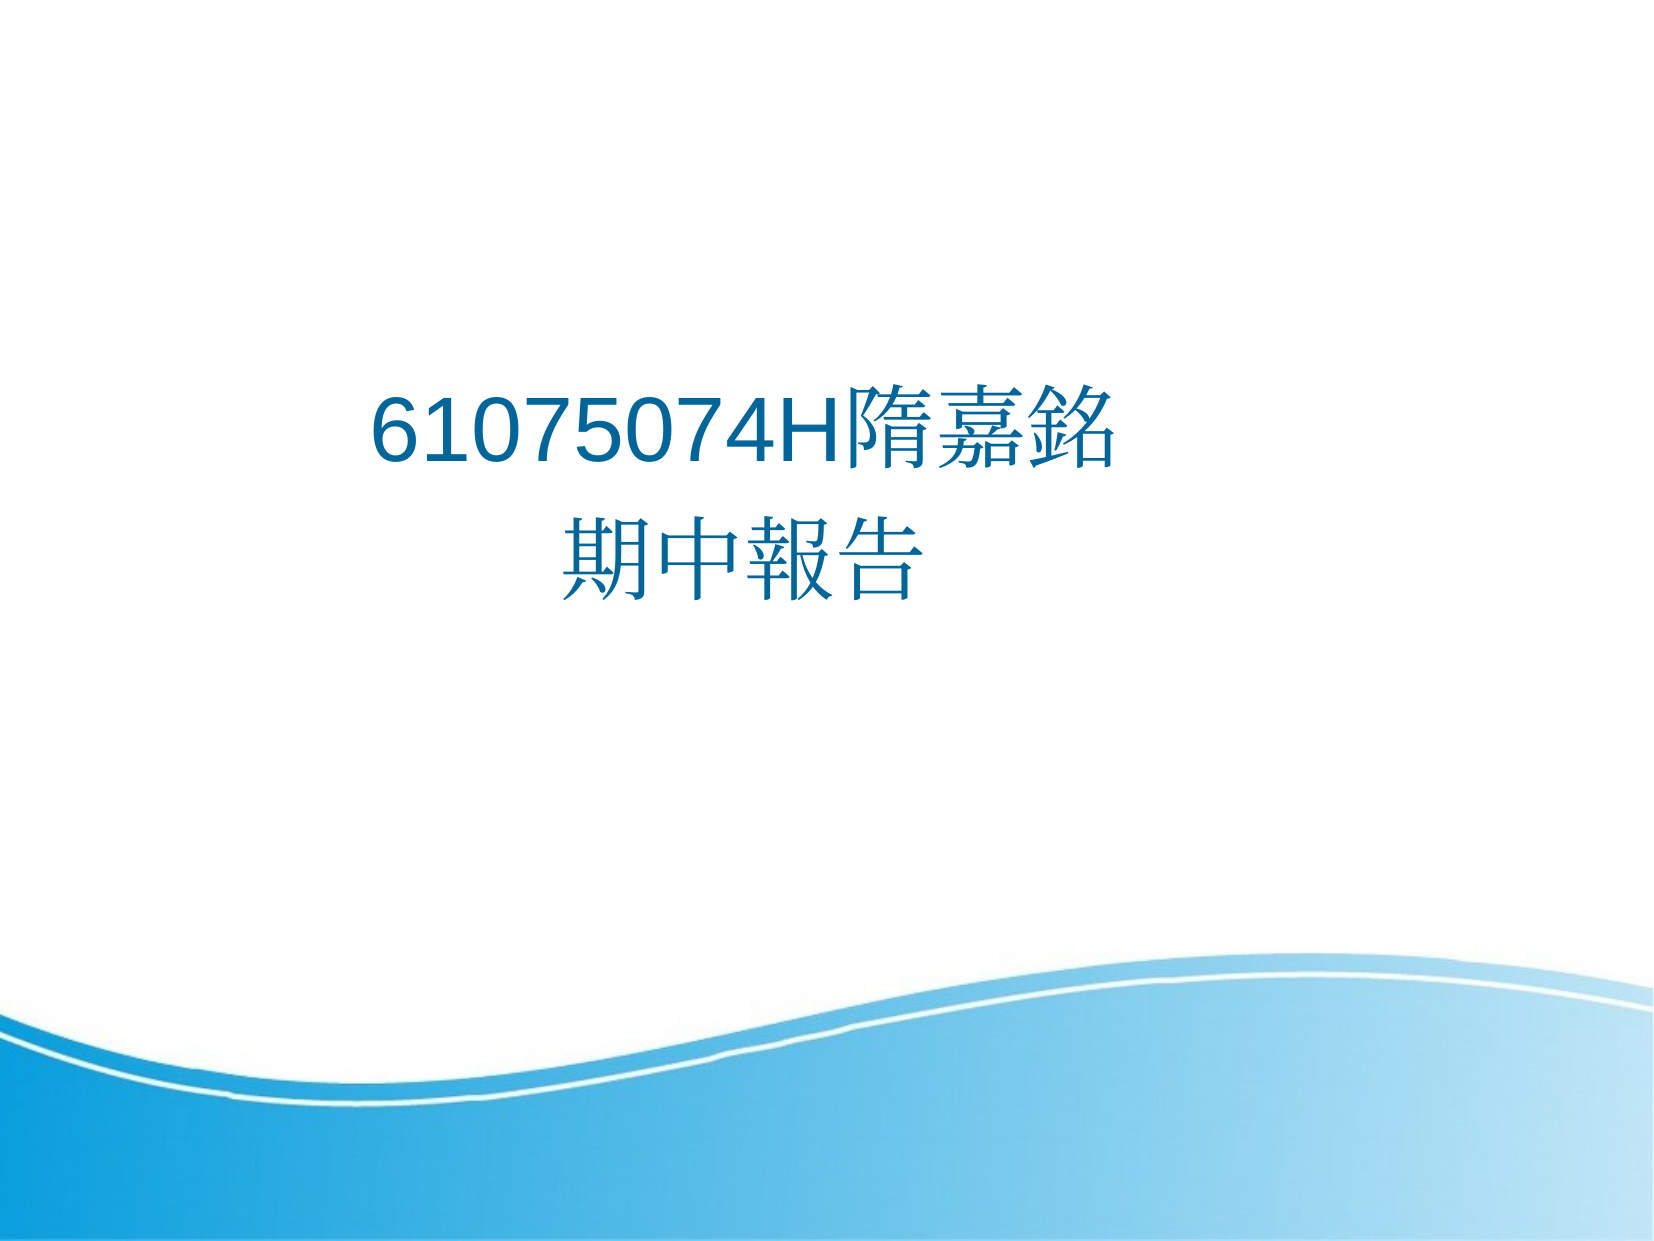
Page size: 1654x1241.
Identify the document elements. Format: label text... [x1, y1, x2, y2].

title 61075074H隋嘉銘 期中報告 [0, 355, 1489, 620]
picture [0, 952, 1654, 1241]
